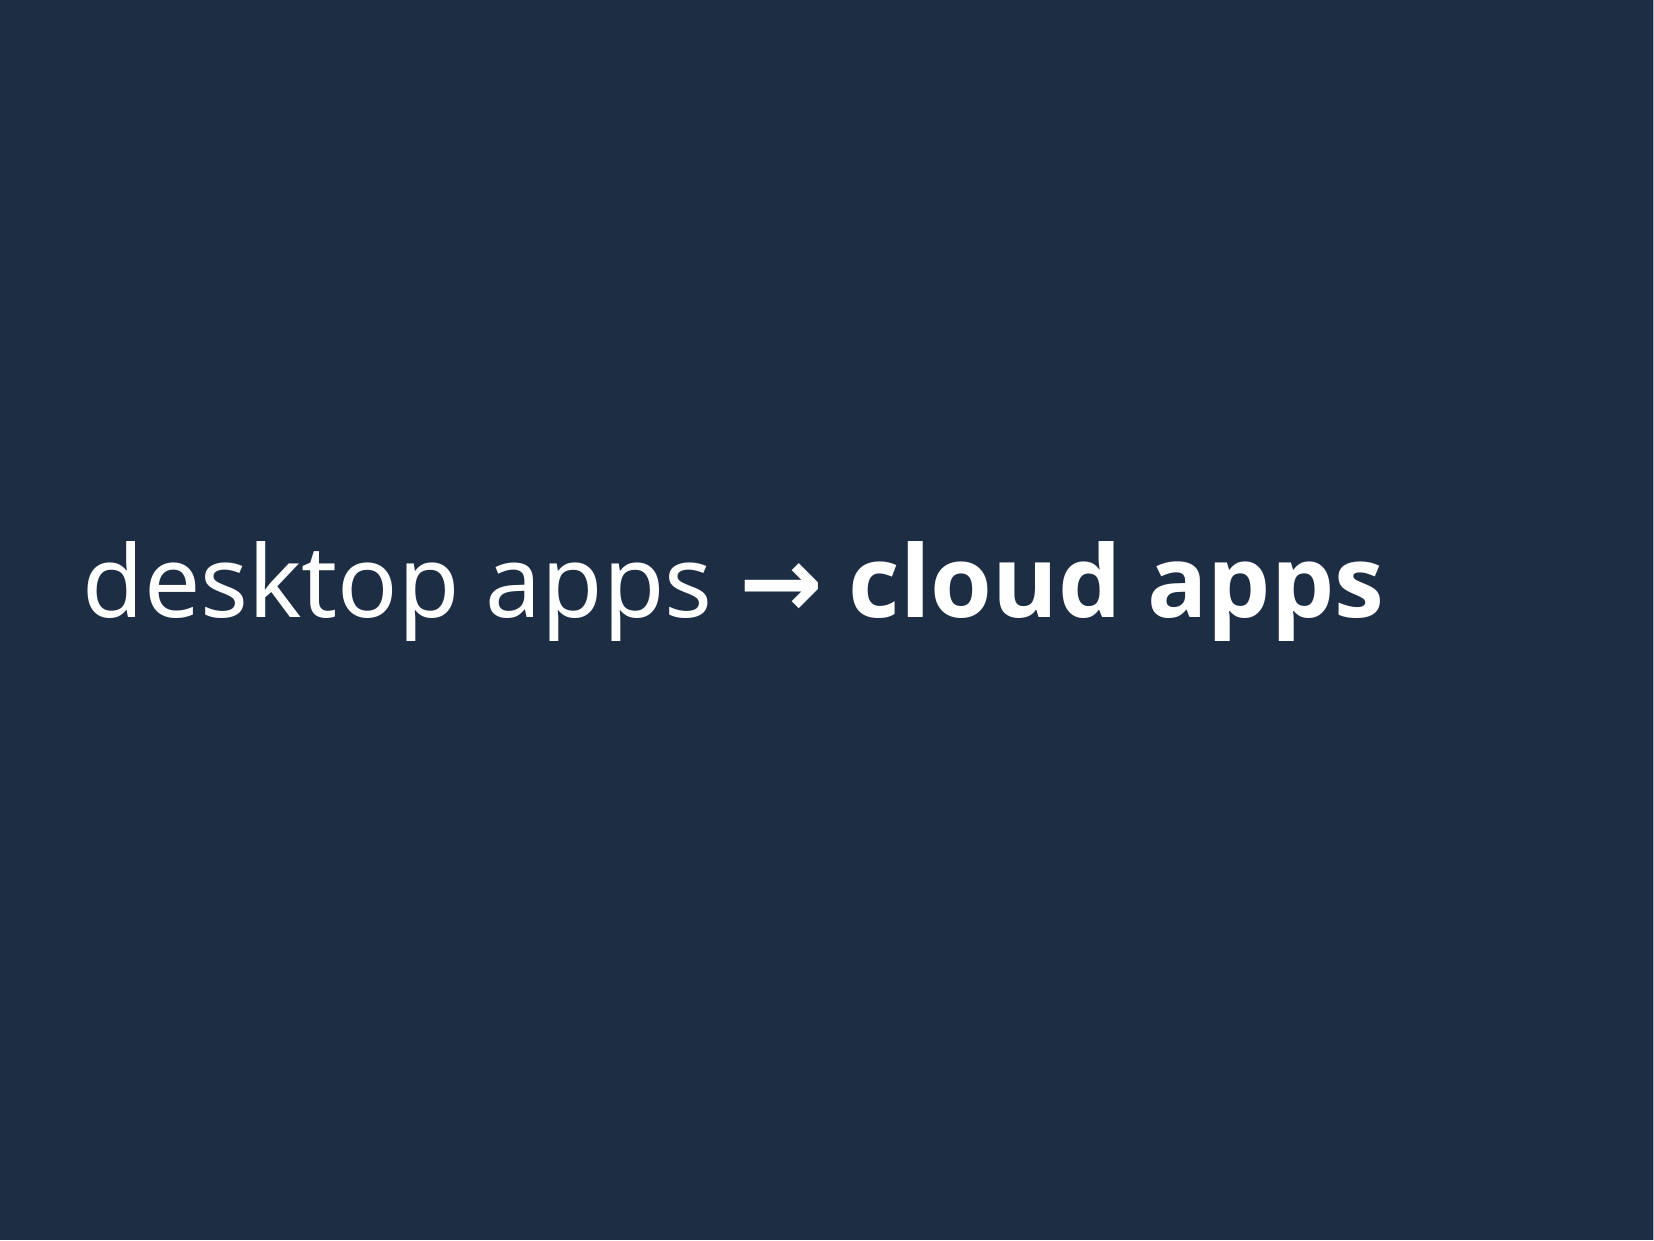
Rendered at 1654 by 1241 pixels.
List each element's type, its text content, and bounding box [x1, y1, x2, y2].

subtitle desktop apps → cloud apps [82, 49, 1571, 1109]
